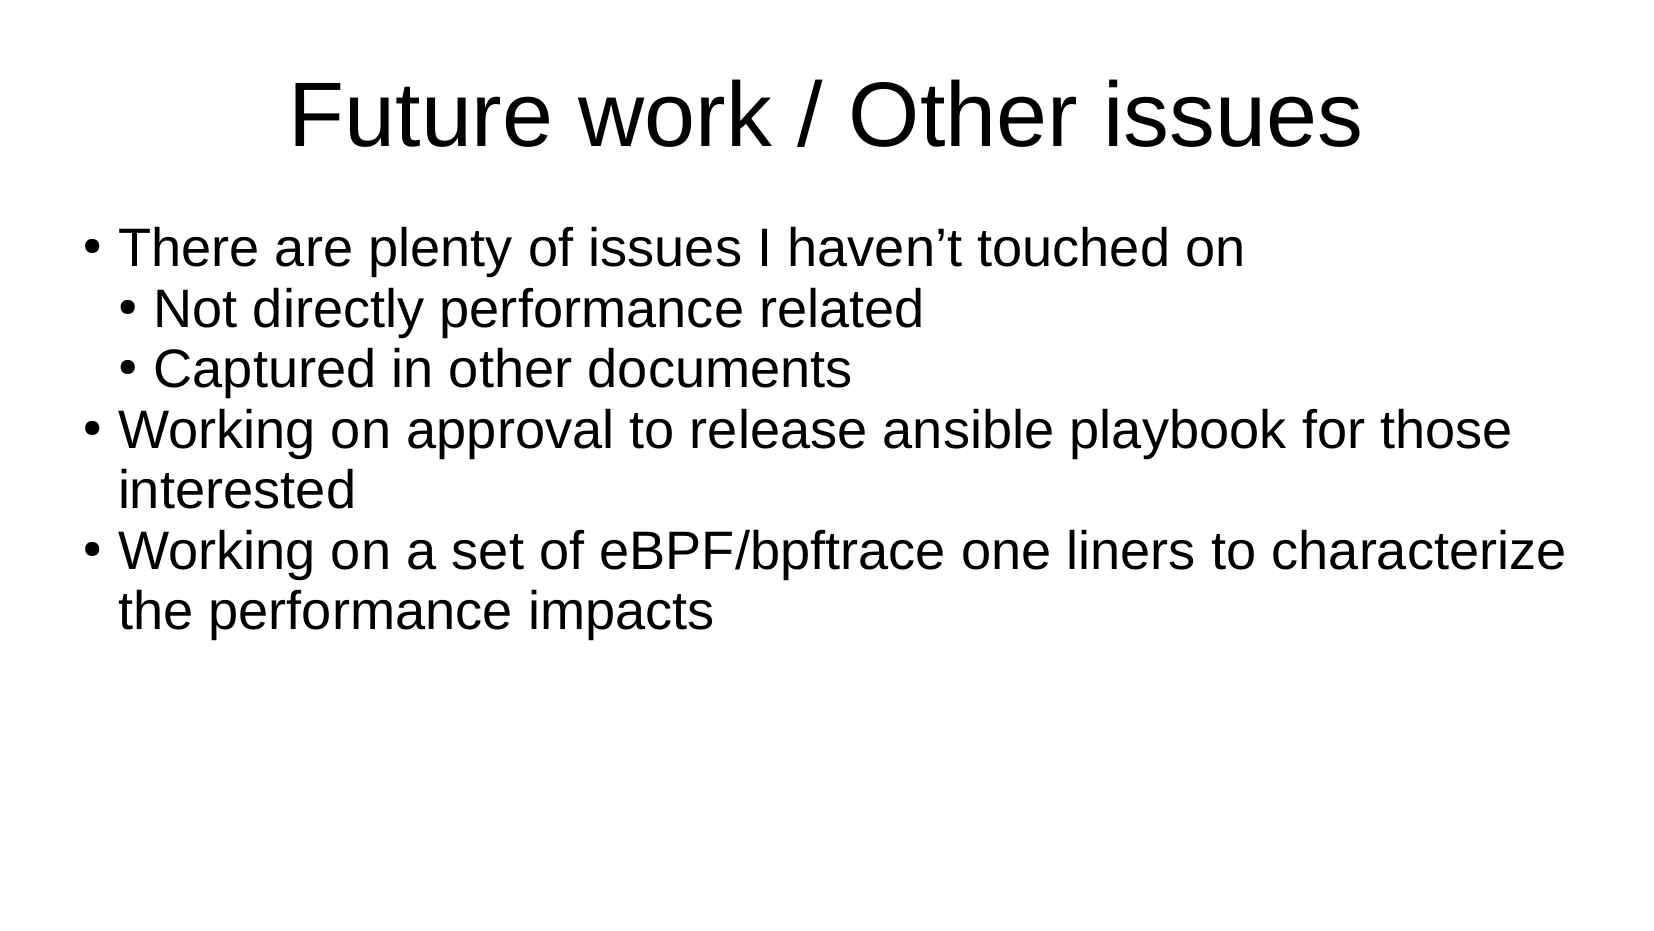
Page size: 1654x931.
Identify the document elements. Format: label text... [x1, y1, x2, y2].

subtitle There are plenty of issues I haven’t touched on Not directly performance related Captured in other documents Working on approval to release ansible playbook for those interested Working on a set of eBPF/bpftrace one liners to characterize the performance impacts [82, 217, 1571, 758]
title Future work / Other issues [82, 37, 1571, 193]
